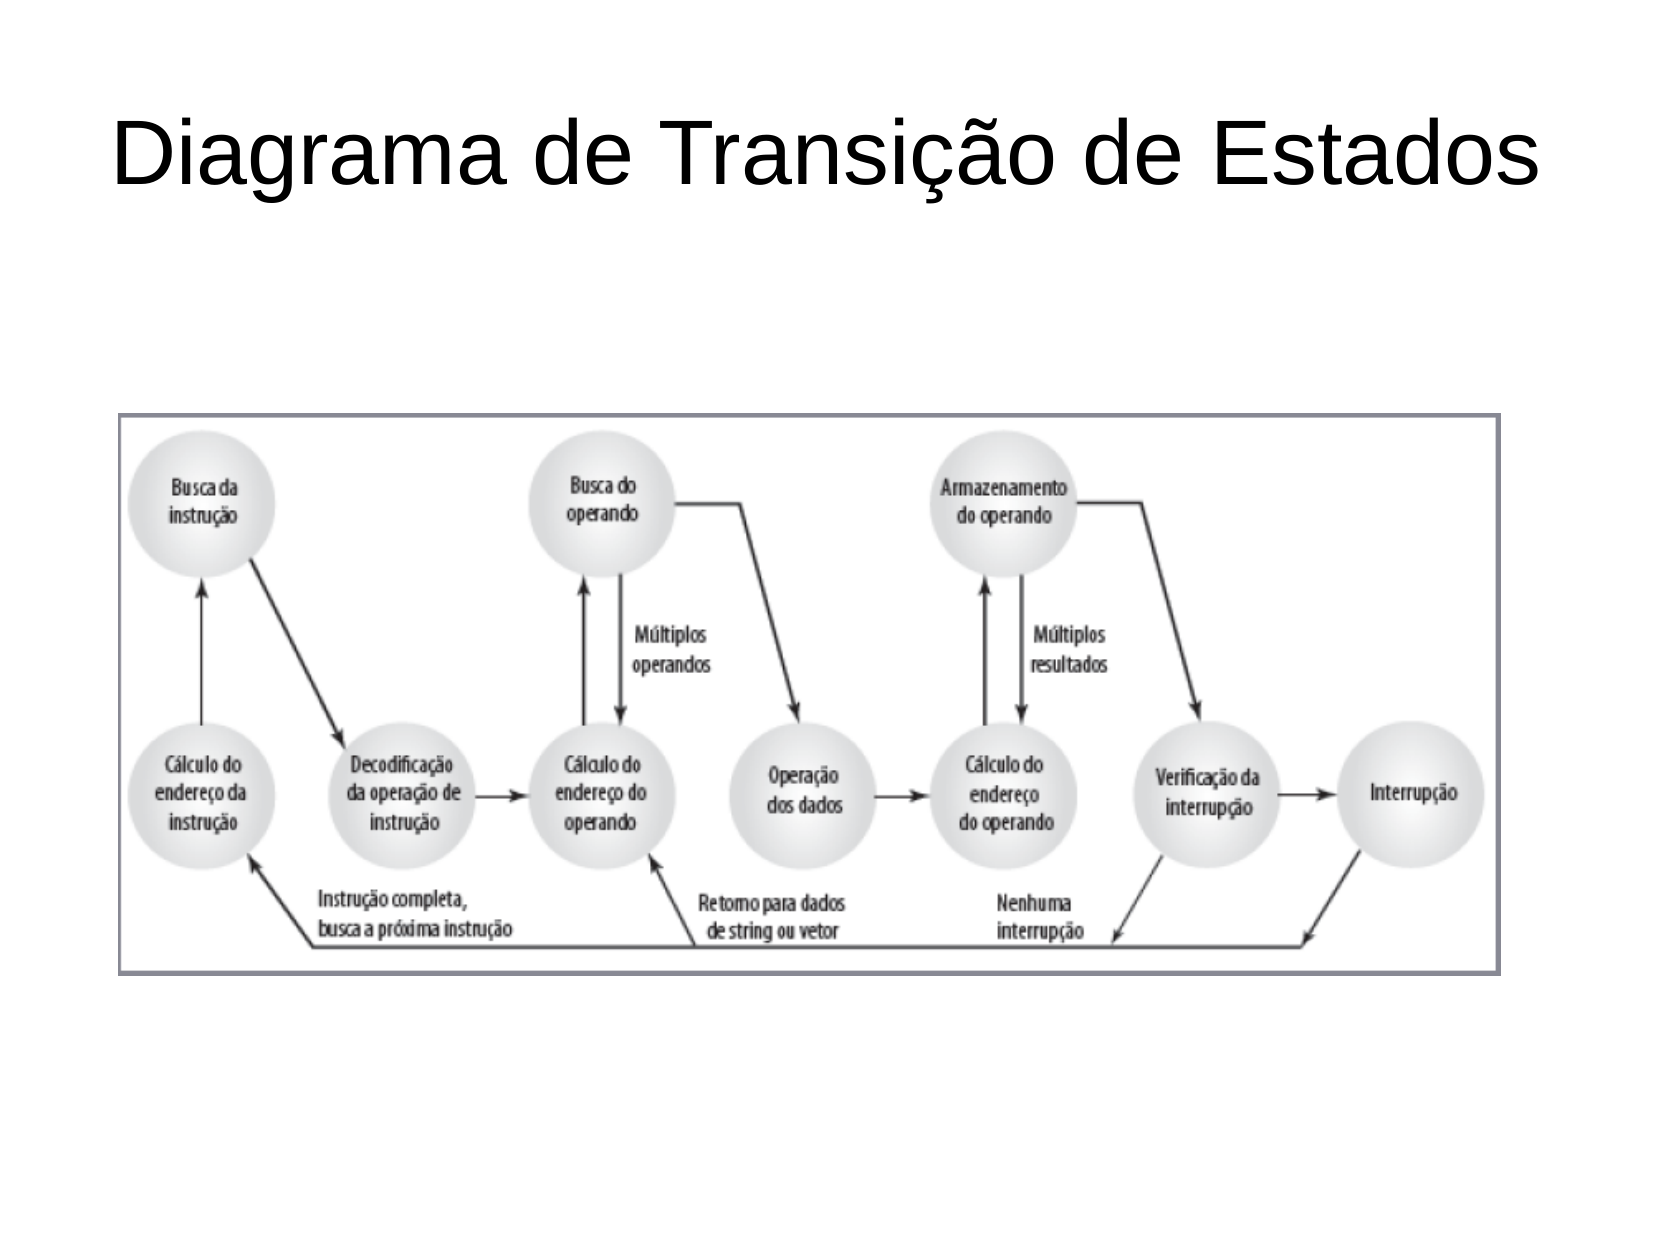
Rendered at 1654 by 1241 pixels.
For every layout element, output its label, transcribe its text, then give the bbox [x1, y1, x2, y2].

picture [118, 413, 1501, 976]
title Diagrama de Transição de Estados [82, 49, 1571, 257]
